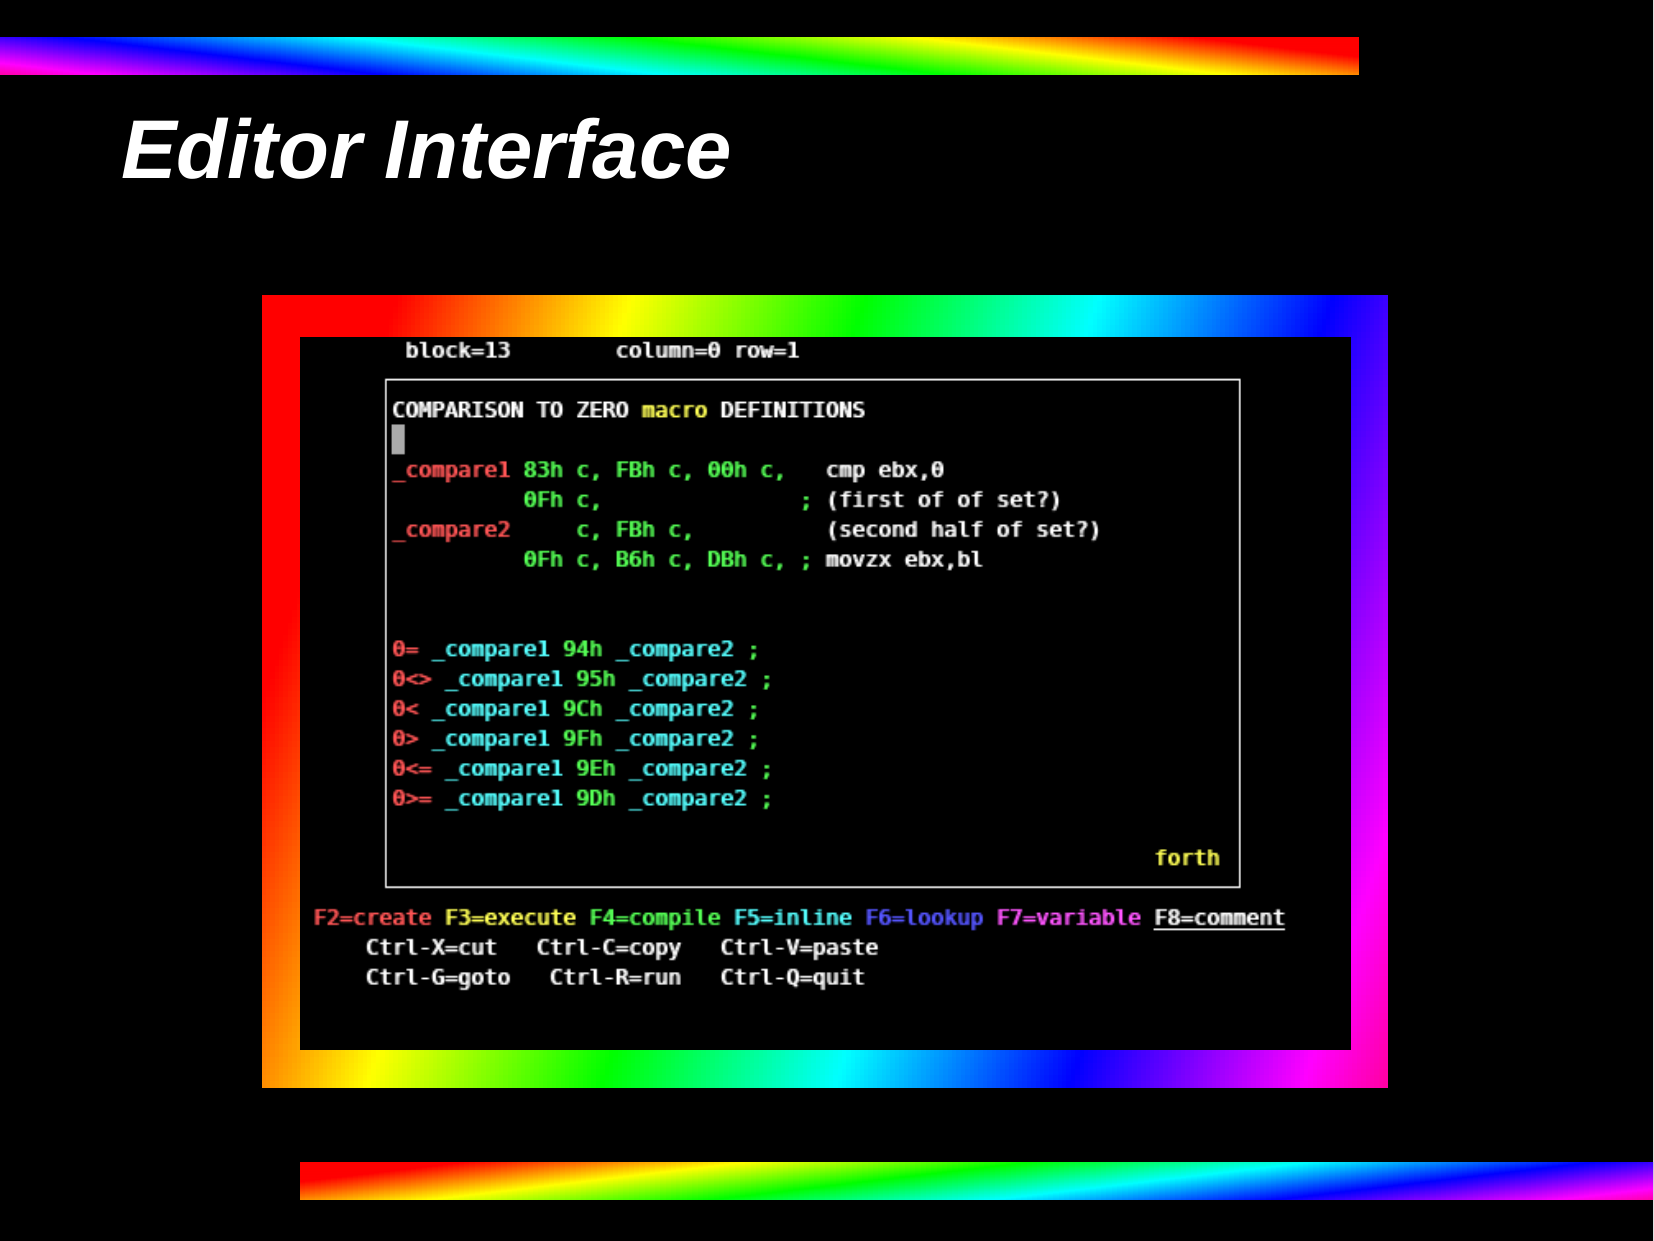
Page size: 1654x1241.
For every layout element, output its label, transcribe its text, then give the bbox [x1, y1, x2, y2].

picture [0, 0, 1654, 1241]
title Editor Interface [121, 101, 1534, 199]
